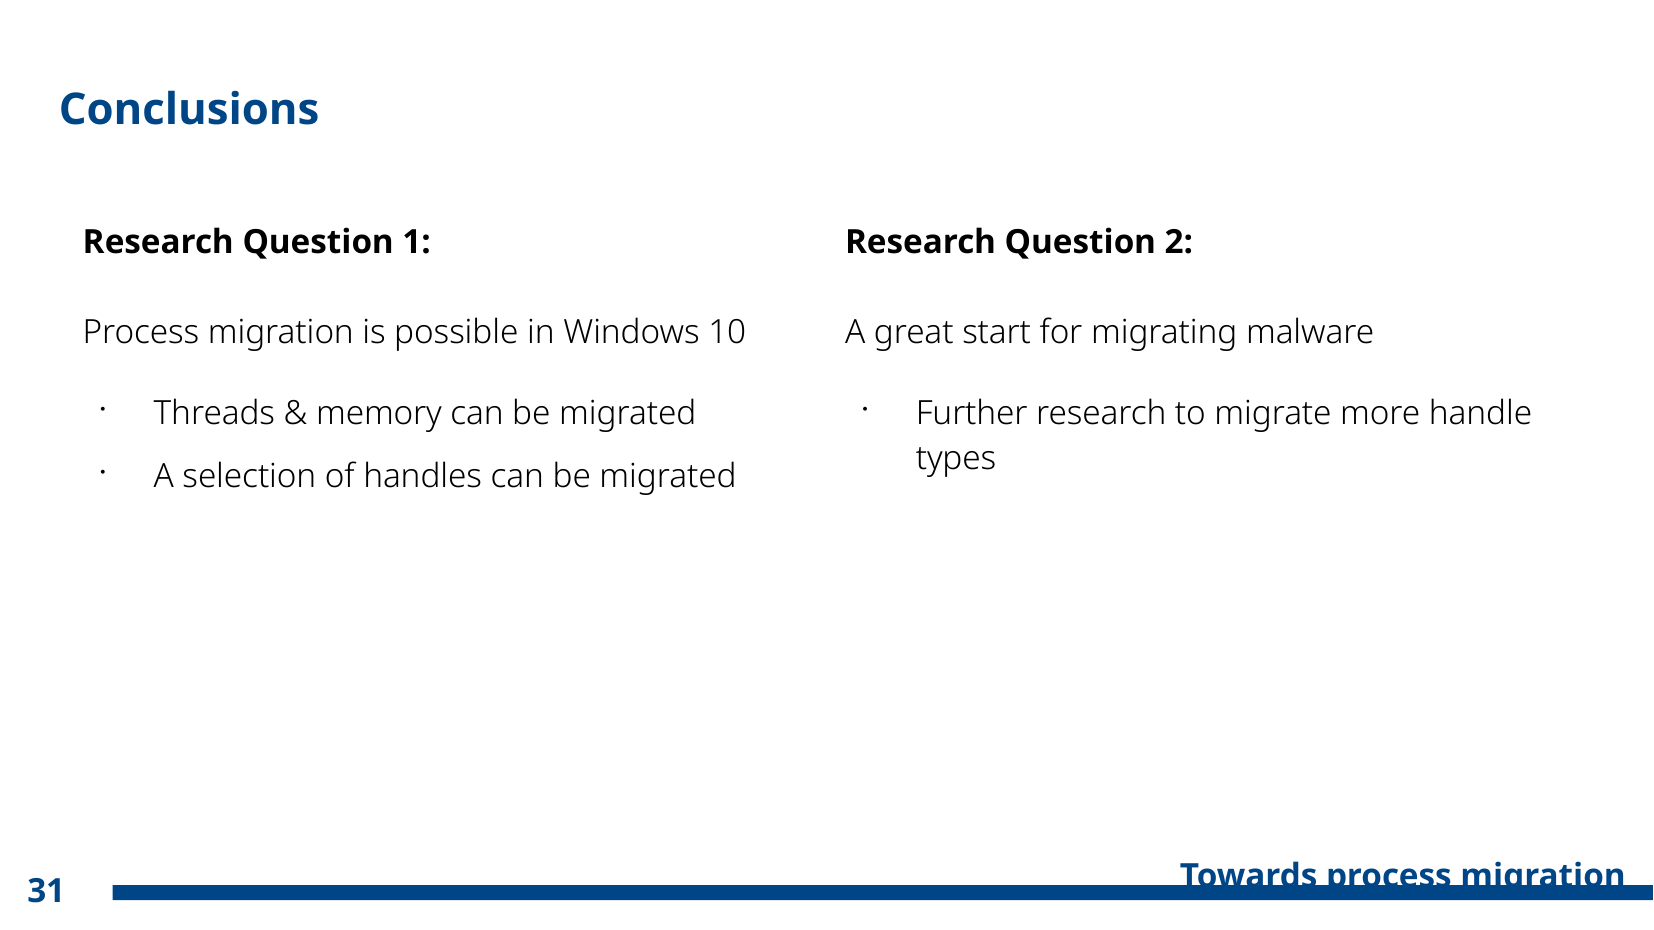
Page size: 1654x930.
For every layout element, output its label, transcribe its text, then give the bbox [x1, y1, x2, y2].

title Conclusions [58, 26, 1594, 138]
list Research Question 2: A great start for migrating malware Further research to migrate more handle types [844, 217, 1571, 757]
list Research Question 1: Process migration is possible in Windows 10 Threads & memory can be migrated A selection of handles can be migrated [82, 217, 809, 757]
